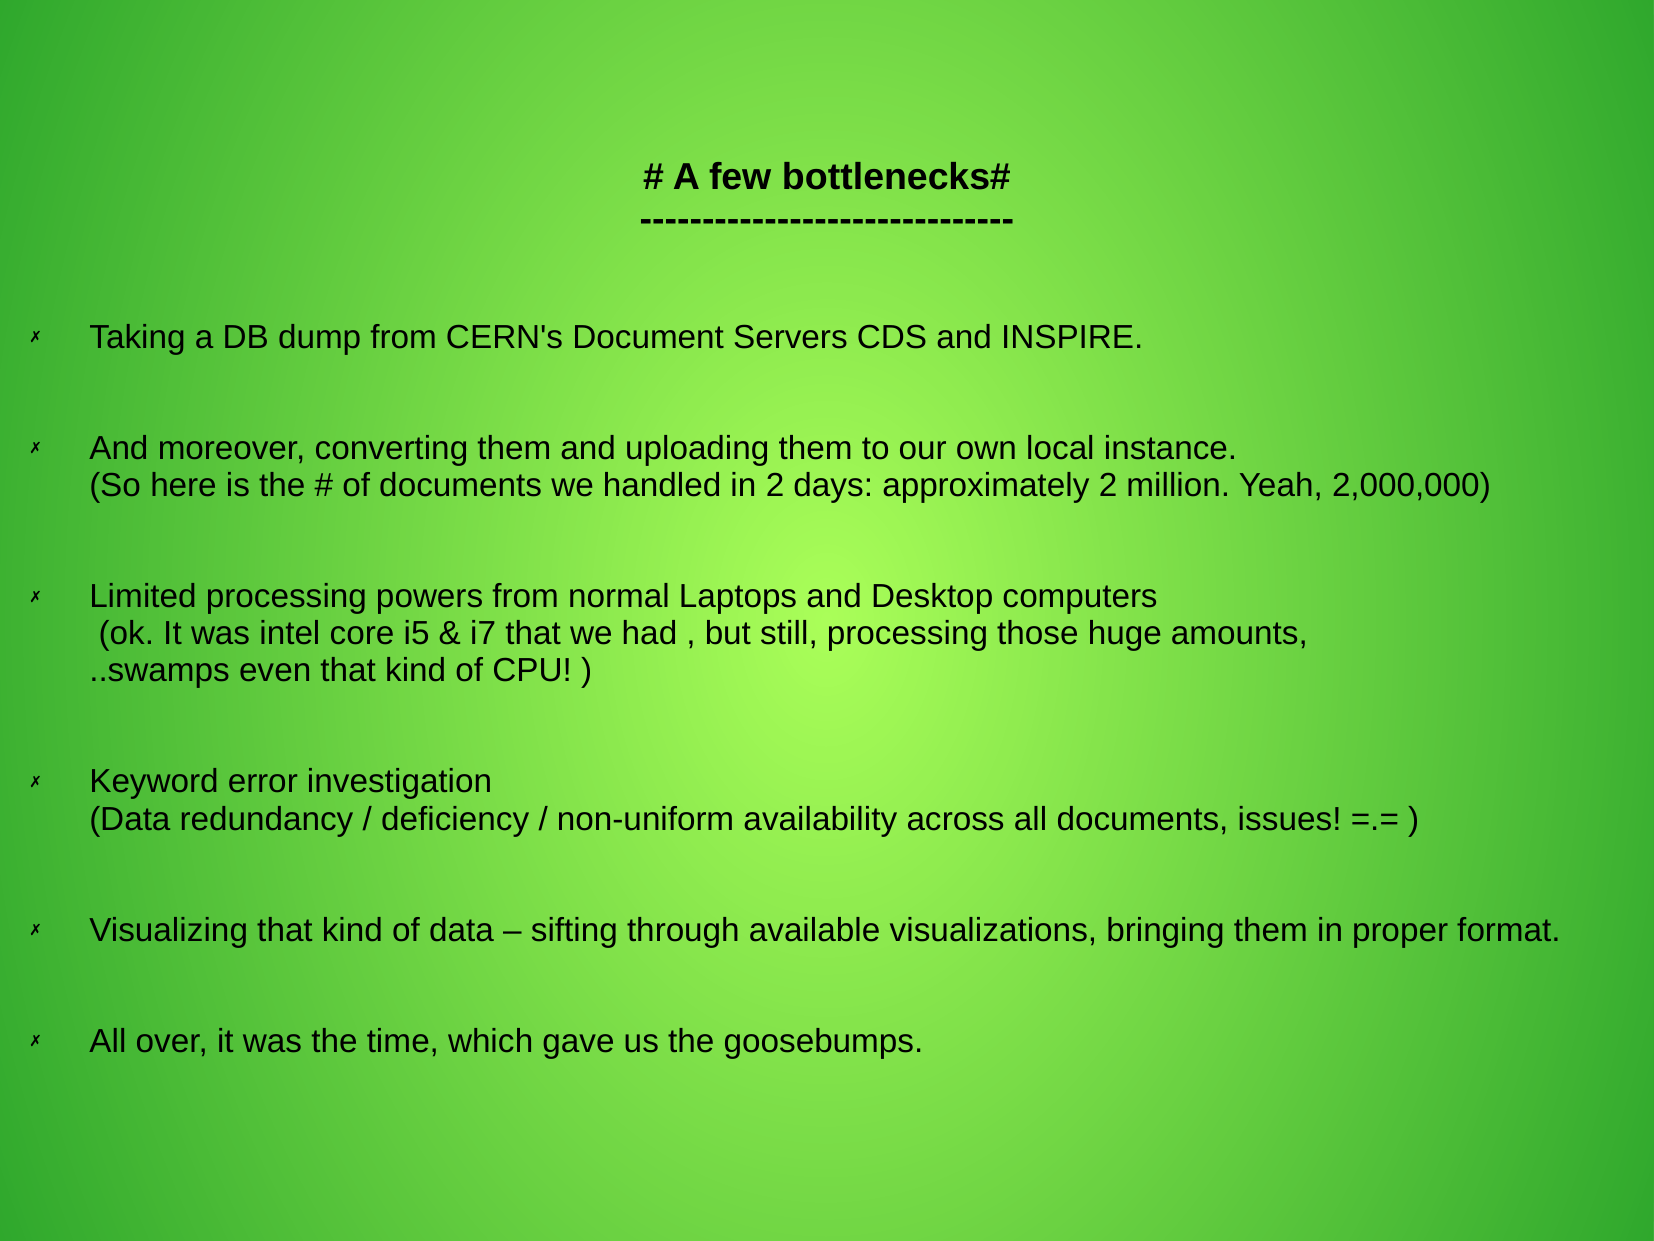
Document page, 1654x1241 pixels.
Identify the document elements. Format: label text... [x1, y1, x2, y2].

text_box # A few bottlenecks# ------------------------------ Taking a DB dump from CERN's Document Servers CDS and INSPIRE. And moreover, converting them and uploading them to our own local instance. (So here is the # of documents we handled in 2 days: approximately 2 million. Yeah, 2,000,000) Limited processing powers from normal Laptops and Desktop computers (ok. It was intel core i5 & i7 that we had , but still, processing those huge amounts, ..swamps even that kind of CPU! ) Keyword error investigation (Data redundancy / deficiency / non-uniform availability across all documents, issues! =.= ) Visualizing that kind of data – sifting through available visualizations, bringing them in proper format. All over, it was the time, which gave us the goosebumps. [16, 148, 1638, 1104]
